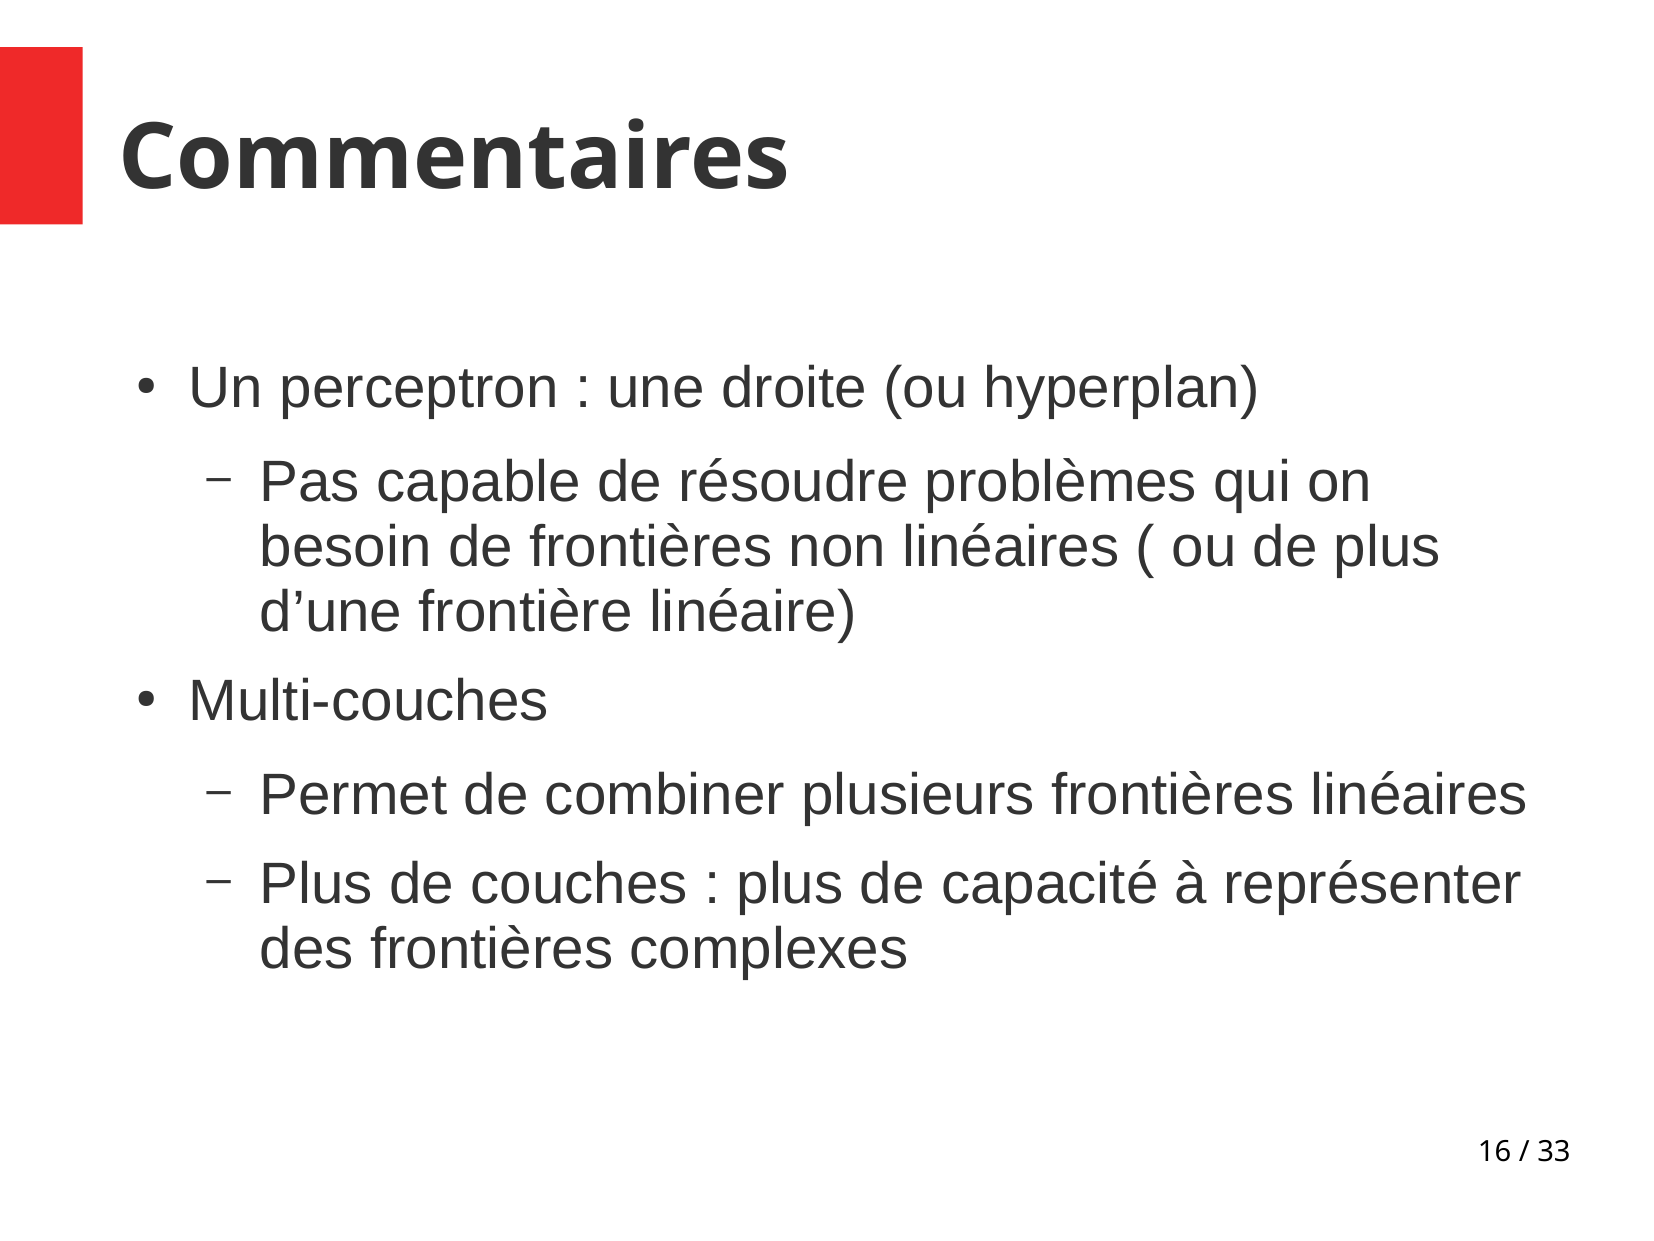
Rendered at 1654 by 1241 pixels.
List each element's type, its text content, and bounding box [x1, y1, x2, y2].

title Commentaires [118, 49, 1571, 257]
list Un perceptron : une droite (ou hyperplan) Pas capable de résoudre problèmes qui on besoin de frontières non linéaires ( ou de plus d’une frontière linéaire) Multi-couches Permet de combiner plusieurs frontières linéaires Plus de couches : plus de capacité à représenter des frontières complexes [118, 354, 1536, 1074]
